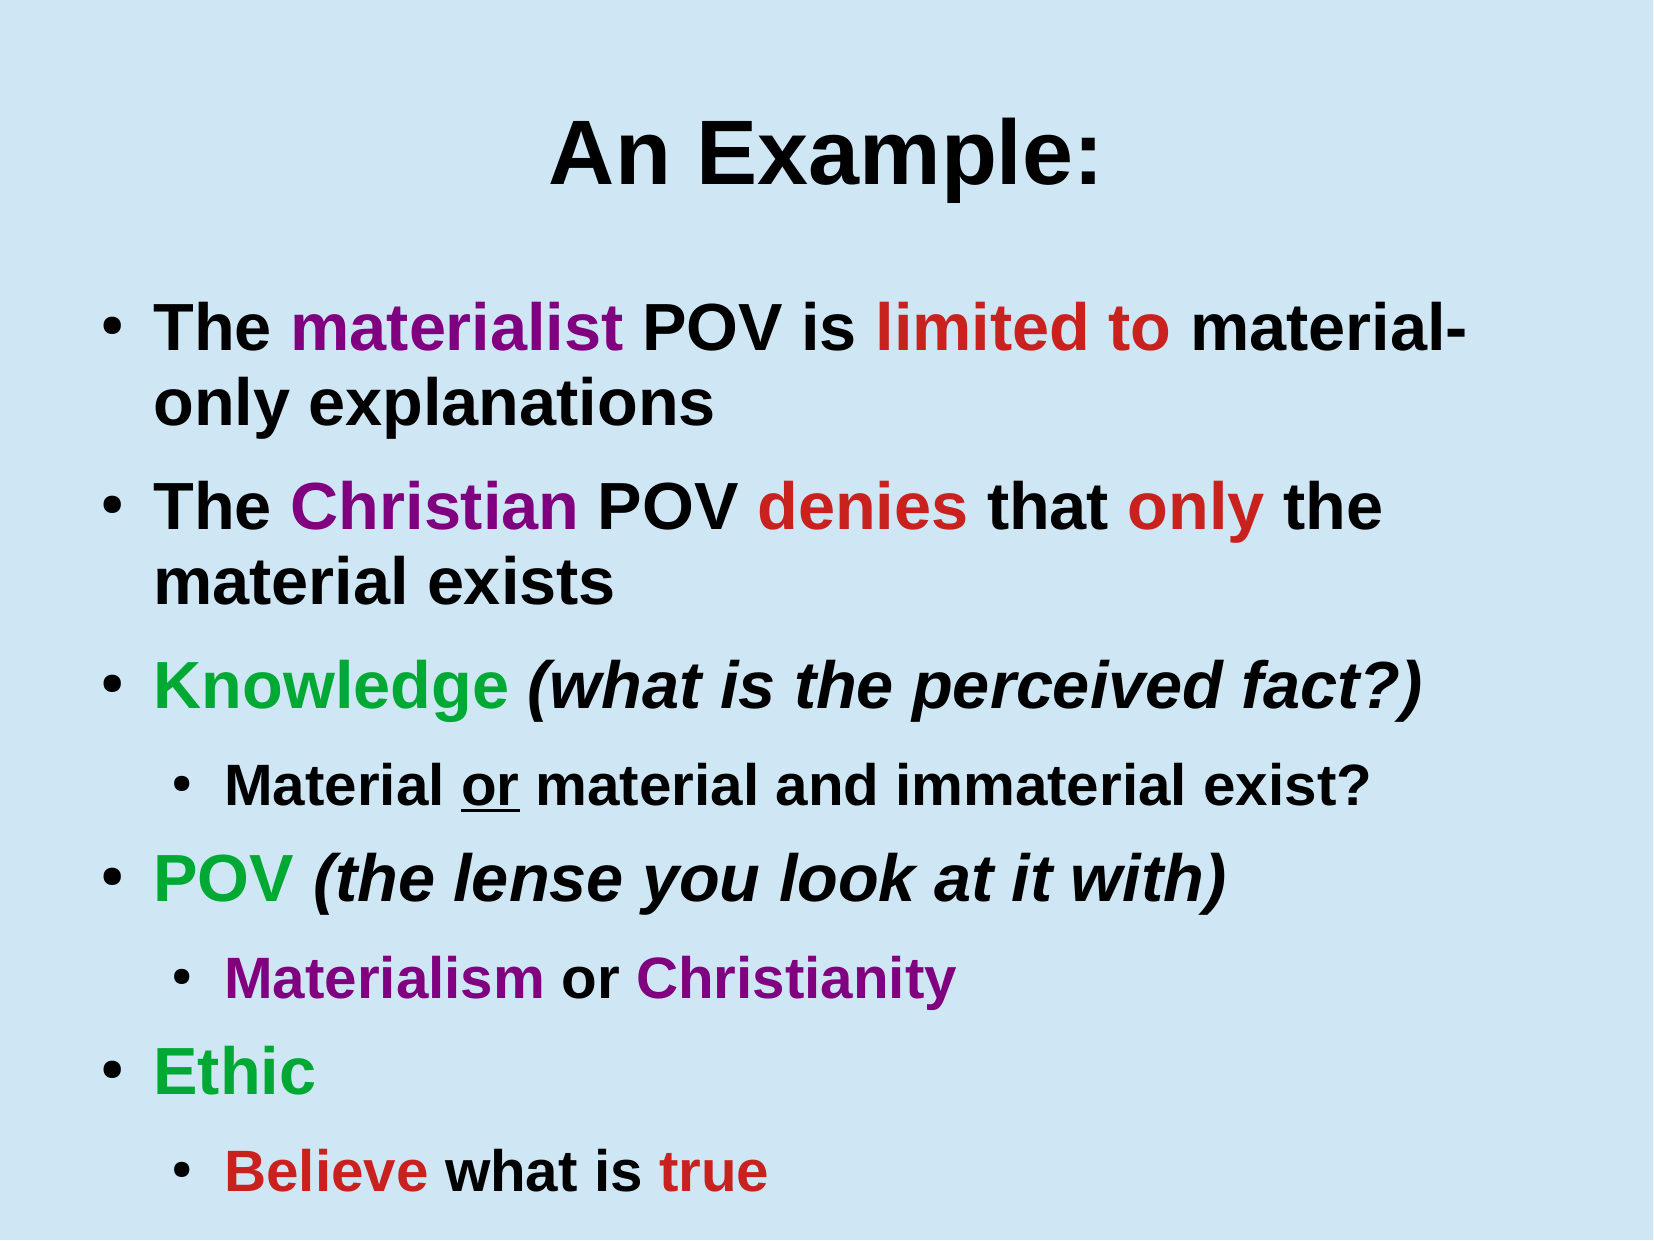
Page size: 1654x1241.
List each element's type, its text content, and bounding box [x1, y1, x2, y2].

list The materialist POV is limited to material-only explanations The Christian POV denies that only the material exists Knowledge (what is the perceived fact?) Material or material and immaterial exist? POV (the lense you look at it with) Materialism or Christianity Ethic Believe what is true [82, 290, 1571, 1204]
title An Example: [82, 49, 1571, 257]
